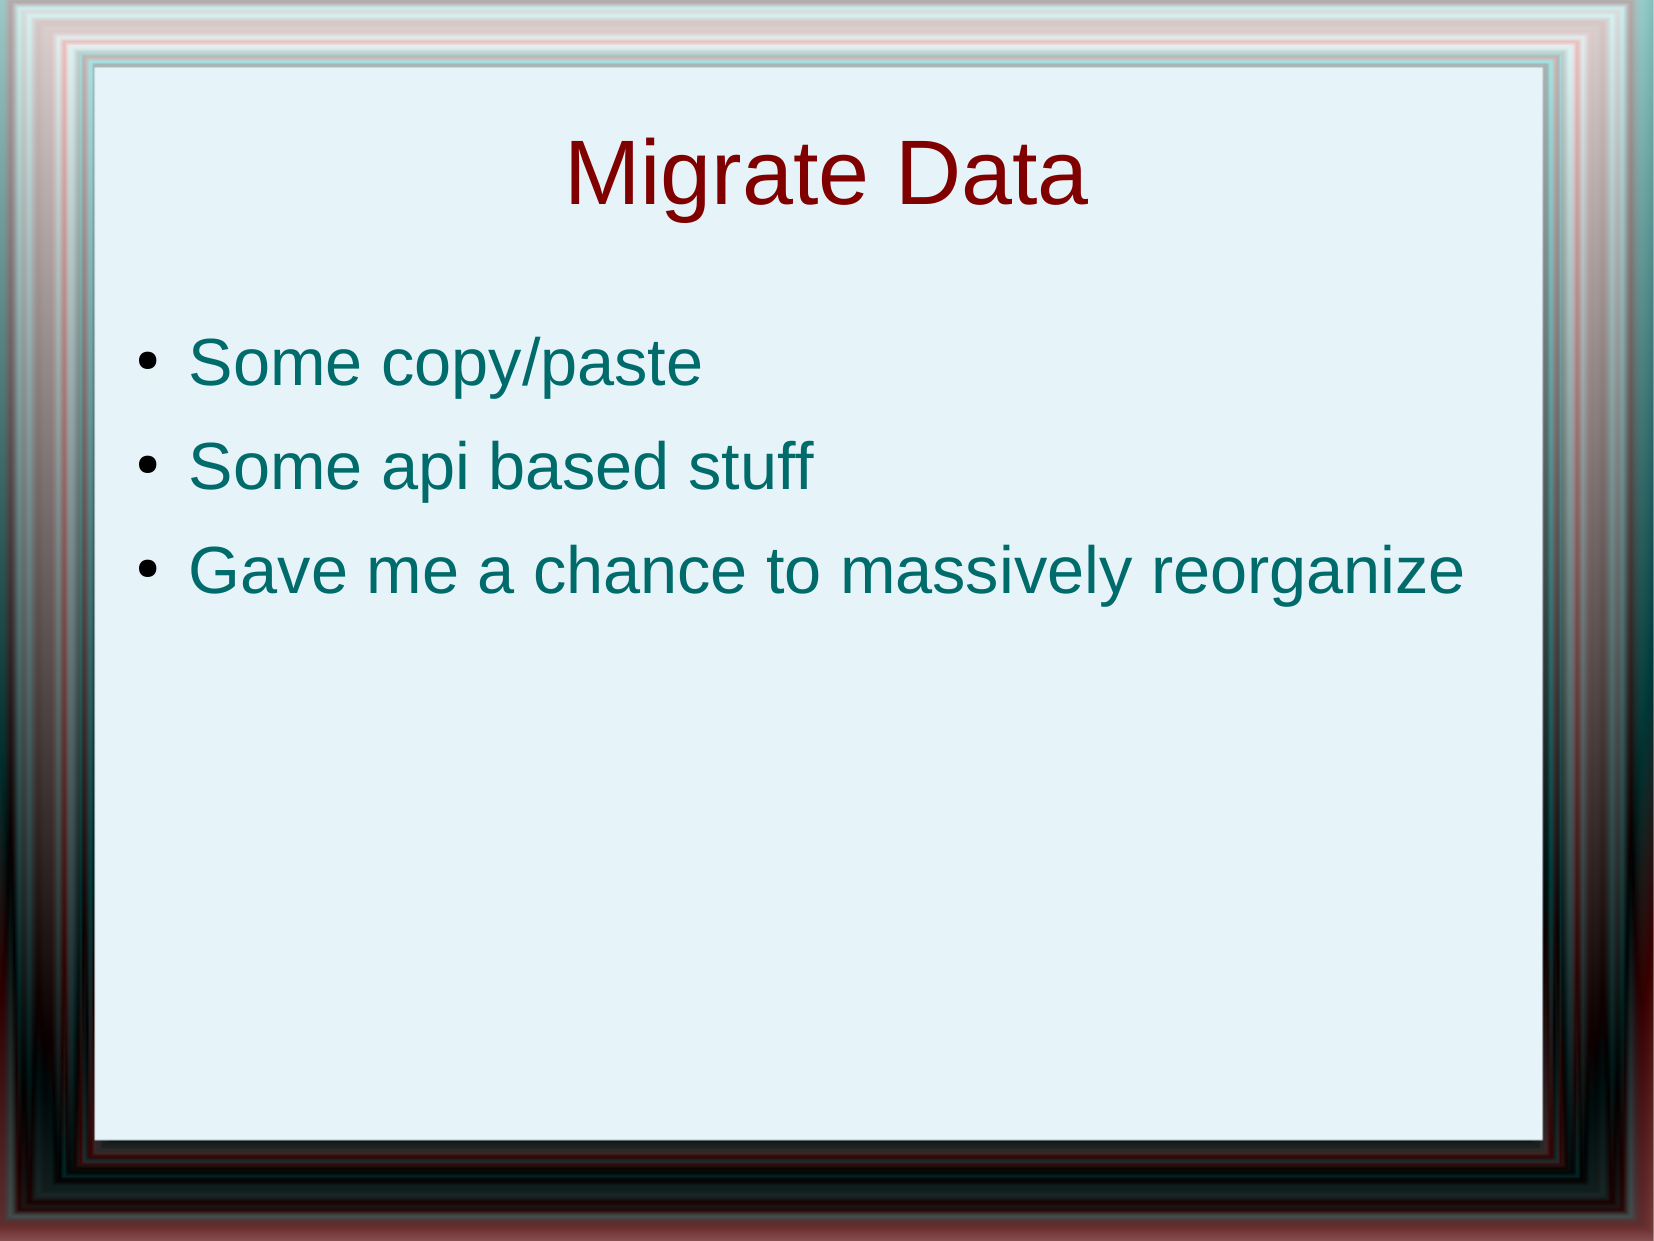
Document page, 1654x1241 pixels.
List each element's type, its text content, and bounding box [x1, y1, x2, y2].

title Migrate Data [118, 95, 1536, 250]
list Some copy/paste Some api based stuff Gave me a chance to massively reorganize [118, 324, 1506, 1129]
picture [0, 0, 1654, 1241]
